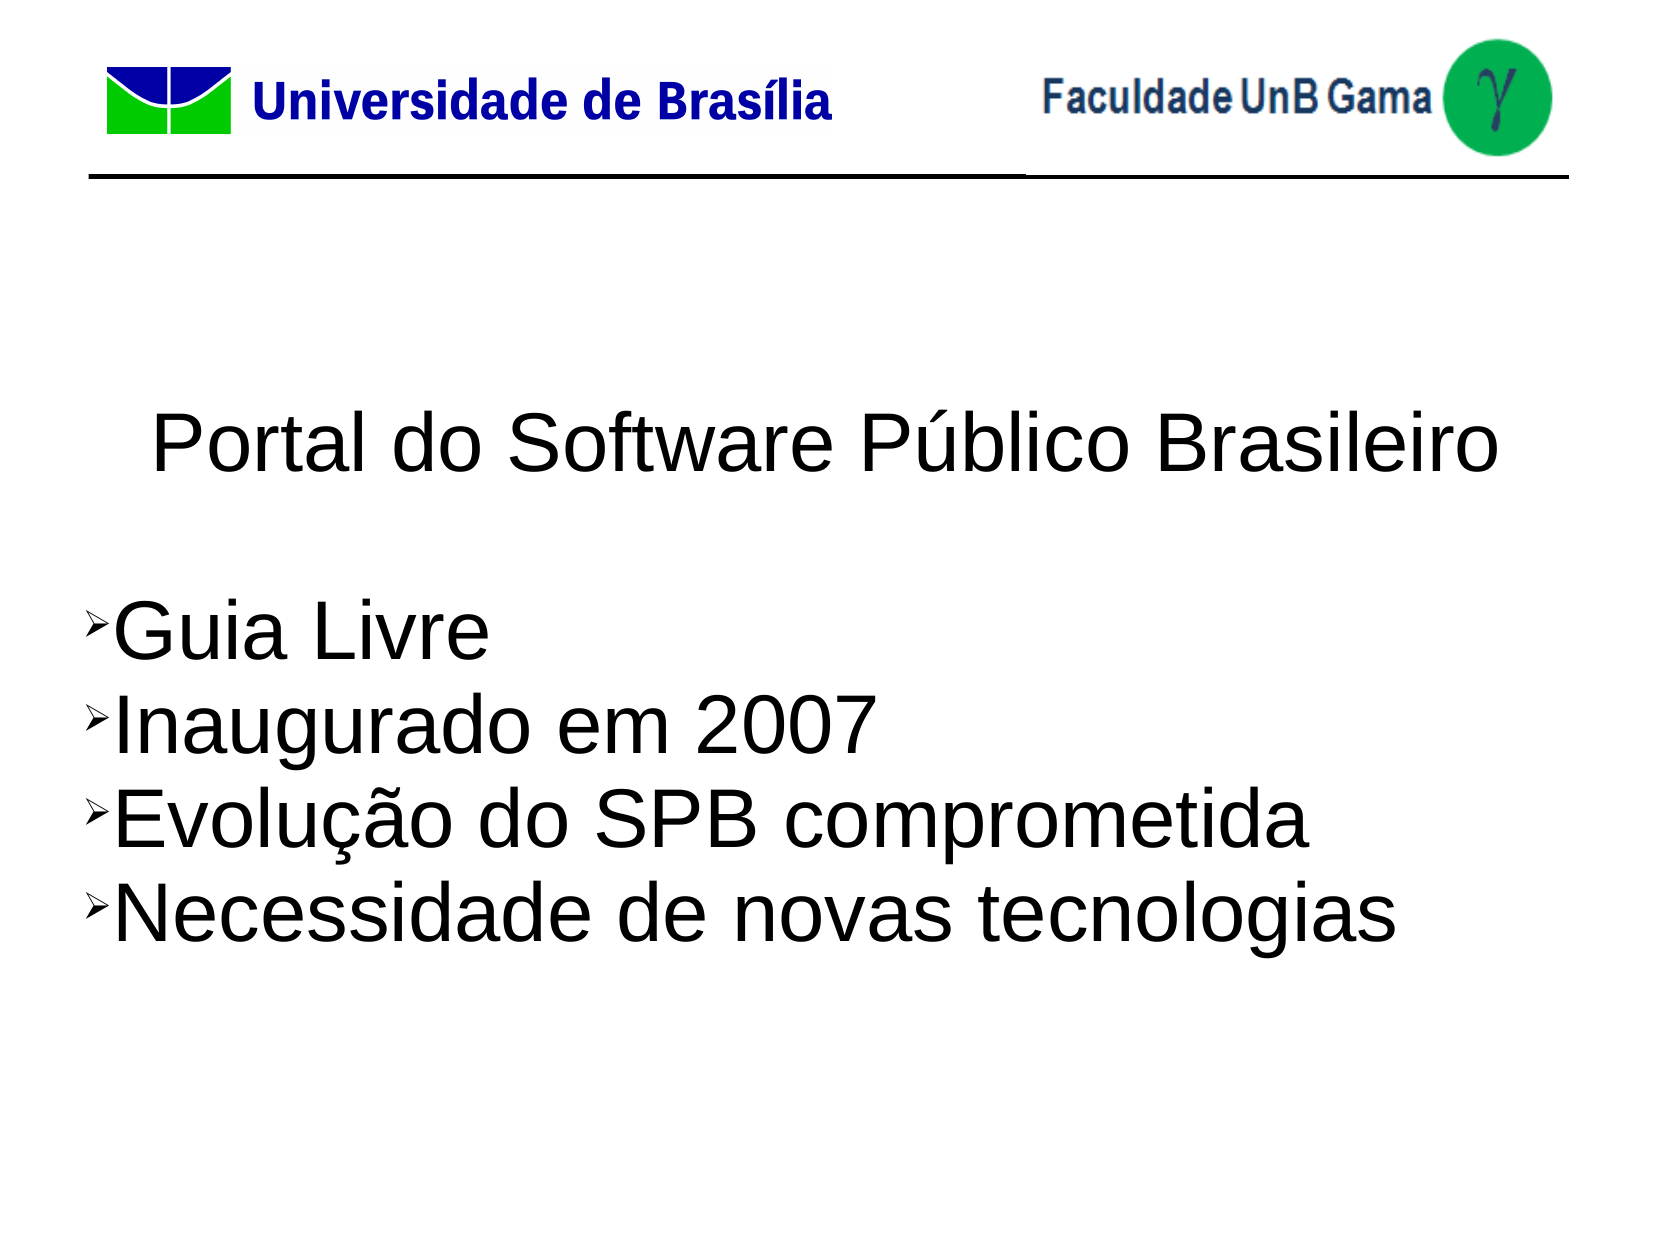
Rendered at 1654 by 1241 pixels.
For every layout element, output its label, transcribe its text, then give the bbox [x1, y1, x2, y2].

subtitle Portal do Software Público Brasileiro Guia Livre Inaugurado em 2007 Evolução do SPB comprometida Necessidade de novas tecnologias [82, 290, 1571, 1010]
picture [88, 26, 1571, 225]
